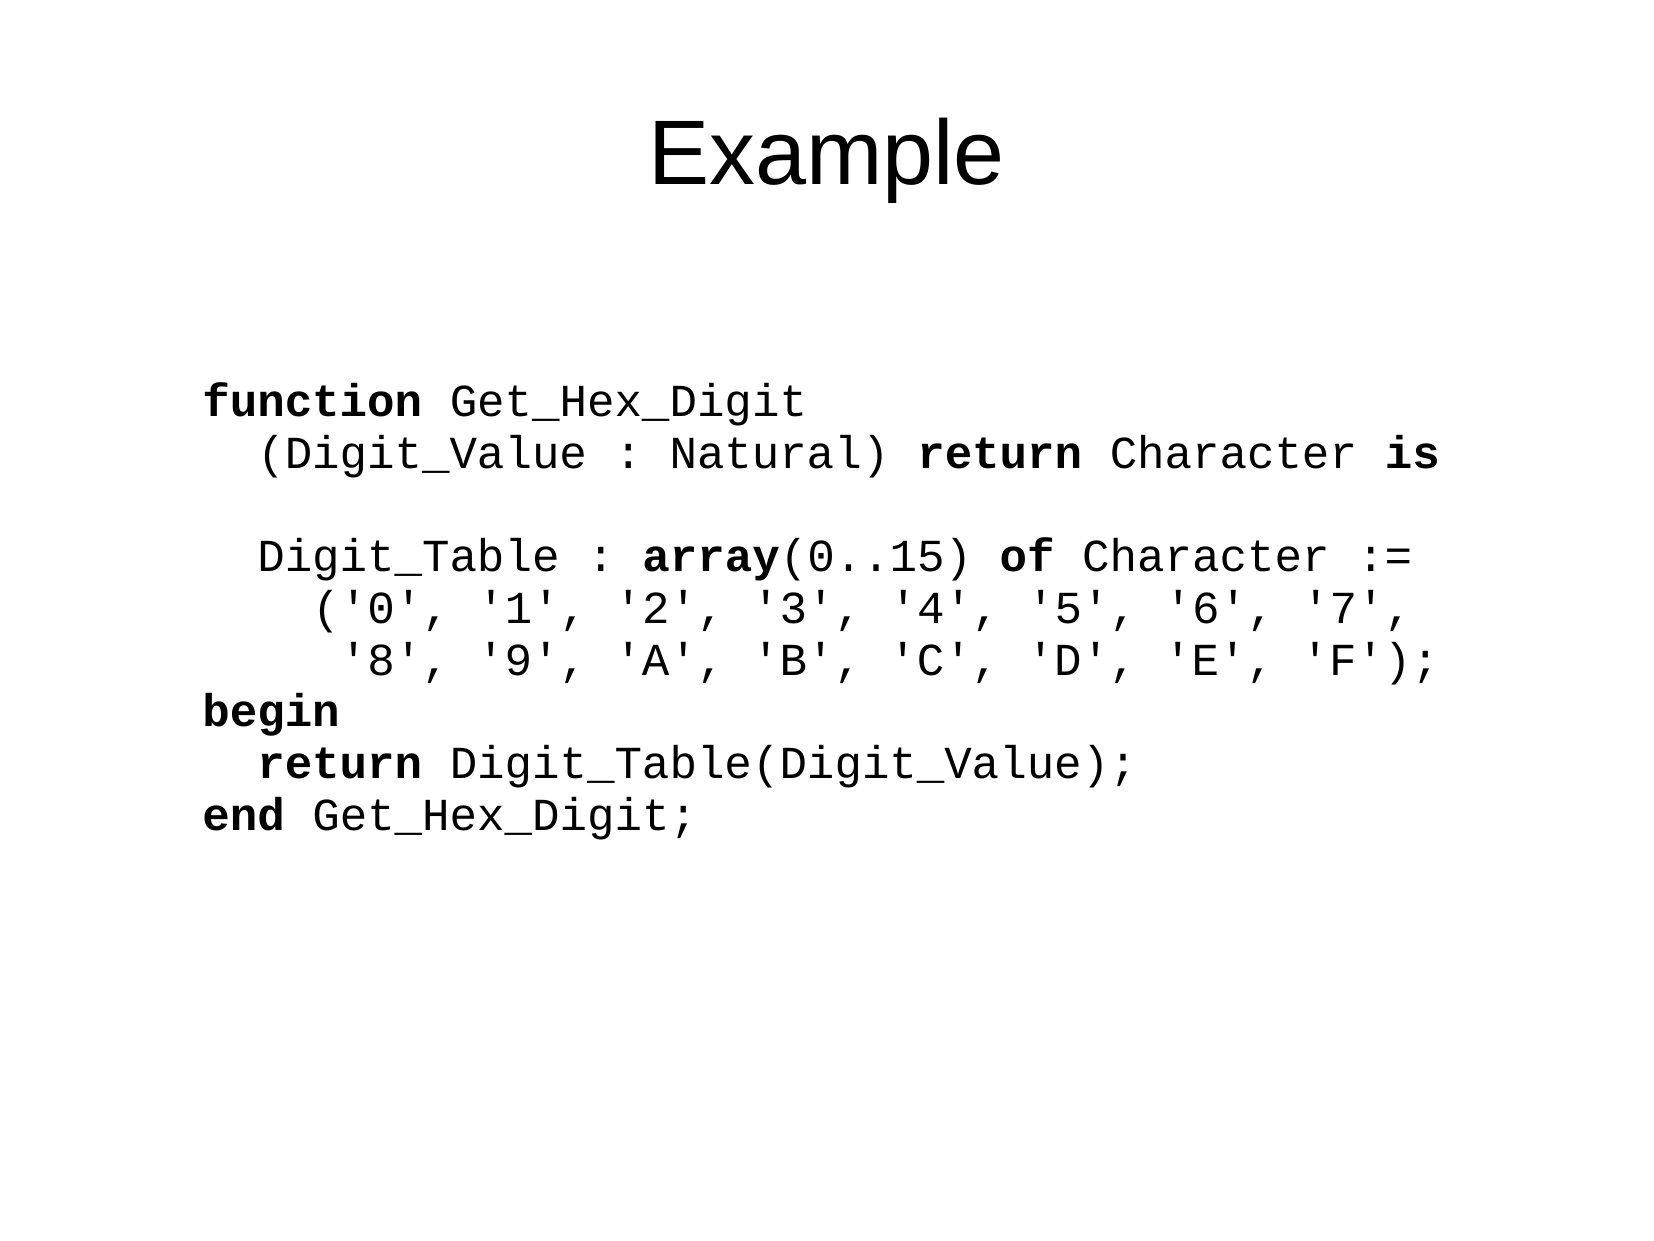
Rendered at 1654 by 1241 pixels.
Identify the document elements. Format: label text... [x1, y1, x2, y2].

text_box function Get_Hex_Digit (Digit_Value : Natural) return Character is Digit_Table : array(0..15) of Character := ('0', '1', '2', '3', '4', '5', '6', '7', '8', '9', 'A', 'B', 'C', 'D', 'E', 'F'); begin return Digit_Table(Digit_Value); end Get_Hex_Digit; [187, 371, 1455, 843]
title Example [82, 56, 1571, 250]
